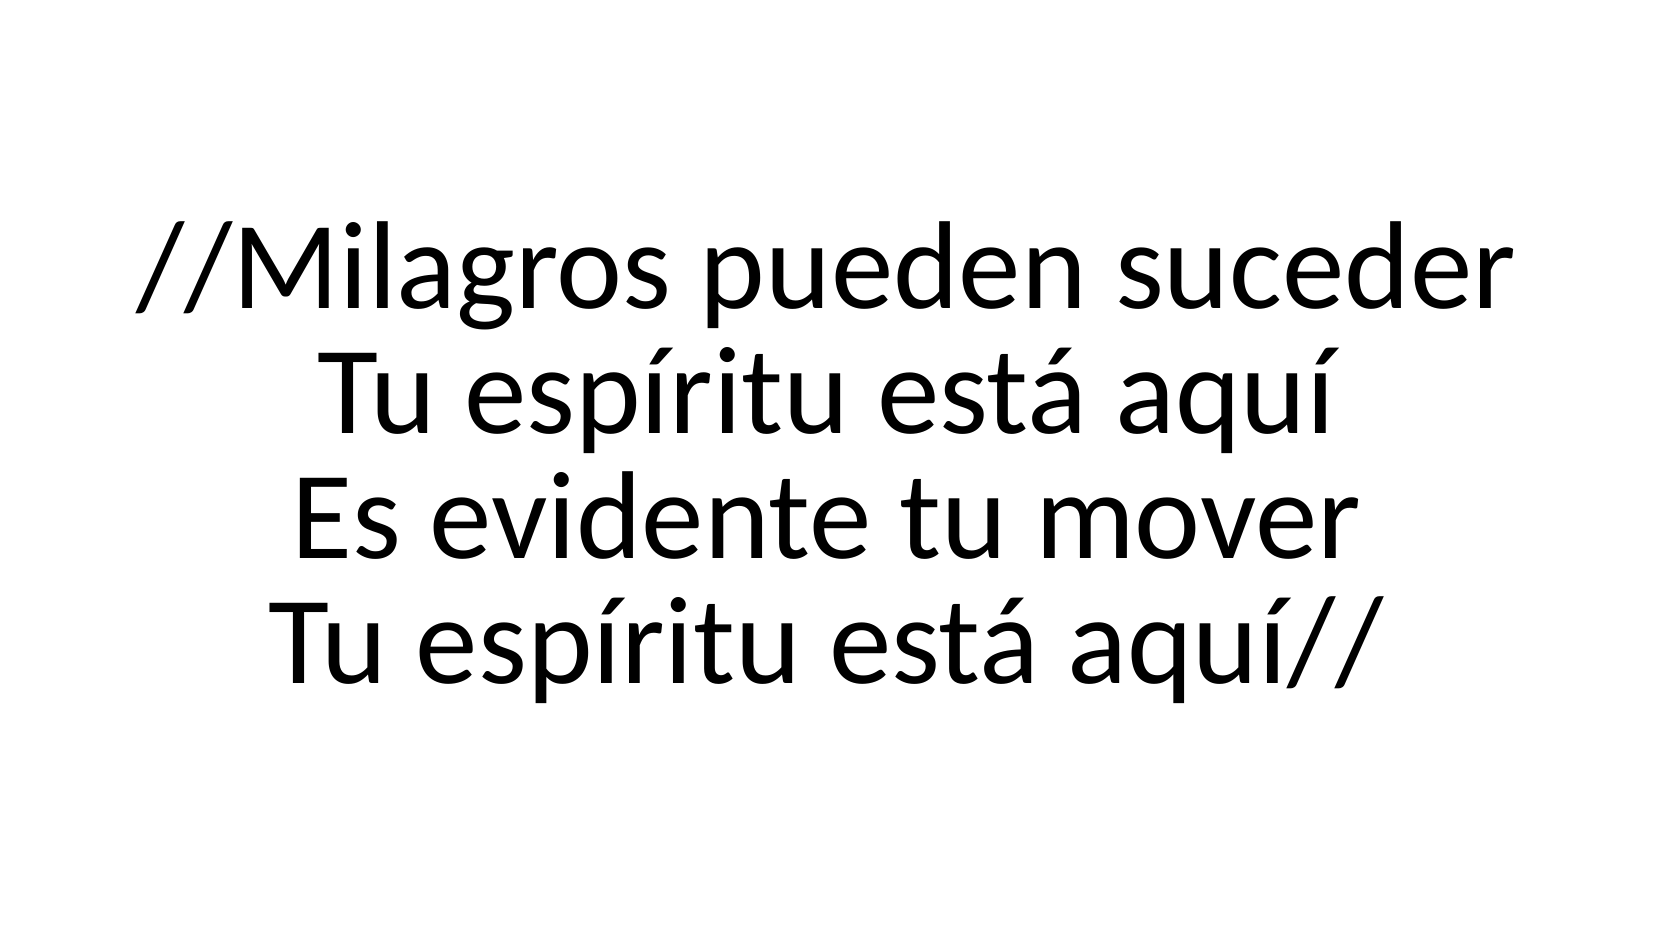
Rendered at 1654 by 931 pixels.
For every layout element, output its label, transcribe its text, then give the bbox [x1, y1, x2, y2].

title //Milagros pueden suceder Tu espíritu está aquí Es evidente tu mover Tu espíritu está aquí// [0, 0, 1654, 931]
